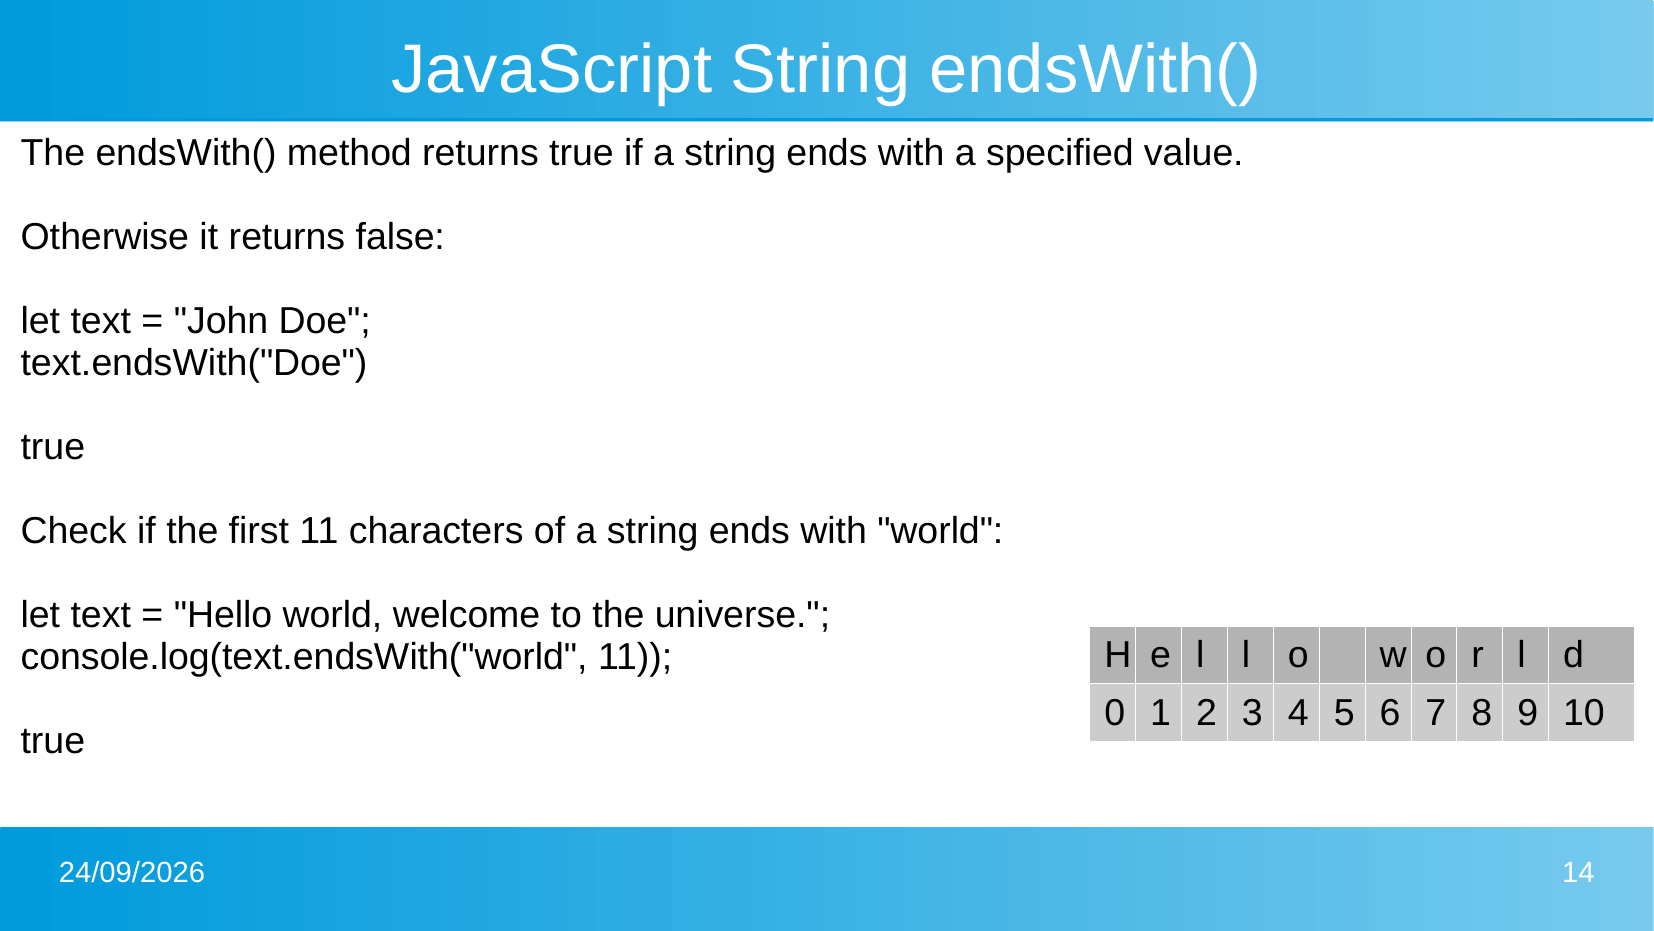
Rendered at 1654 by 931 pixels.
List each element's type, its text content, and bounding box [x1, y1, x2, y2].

table_header r [1457, 627, 1502, 683]
table_header l [1182, 627, 1227, 683]
text_box The endsWith() method returns true if a string ends with a specified value. Otherwise it returns false: let text = "John Doe"; text.endsWith("Doe") true Check if the first 11 characters of a string ends with "world": let text = "Hello world, welcome to the universe."; console.log(text.endsWith("world", 11)); true [5, 124, 1571, 769]
table_cell 7 [1412, 684, 1456, 741]
table_header e [1136, 627, 1181, 683]
table_cell 5 [1320, 684, 1365, 741]
table_cell 6 [1366, 684, 1411, 741]
table_cell 4 [1274, 684, 1319, 741]
table_cell 0 [1090, 684, 1135, 741]
table_header [1320, 627, 1365, 683]
table_header o [1274, 627, 1319, 683]
table_cell 1 [1136, 684, 1181, 741]
table_header l [1228, 627, 1273, 683]
table_header d [1549, 627, 1634, 683]
table_header o [1412, 627, 1456, 683]
table_cell 10 [1549, 684, 1634, 741]
table_header w [1366, 627, 1411, 683]
table_cell 8 [1457, 684, 1502, 741]
table_cell 2 [1182, 684, 1227, 741]
title JavaScript String endsWith() [59, 29, 1595, 108]
table_header H [1090, 627, 1135, 683]
table_cell 9 [1503, 684, 1548, 741]
table_header l [1503, 627, 1548, 683]
table_cell 3 [1228, 684, 1273, 741]
